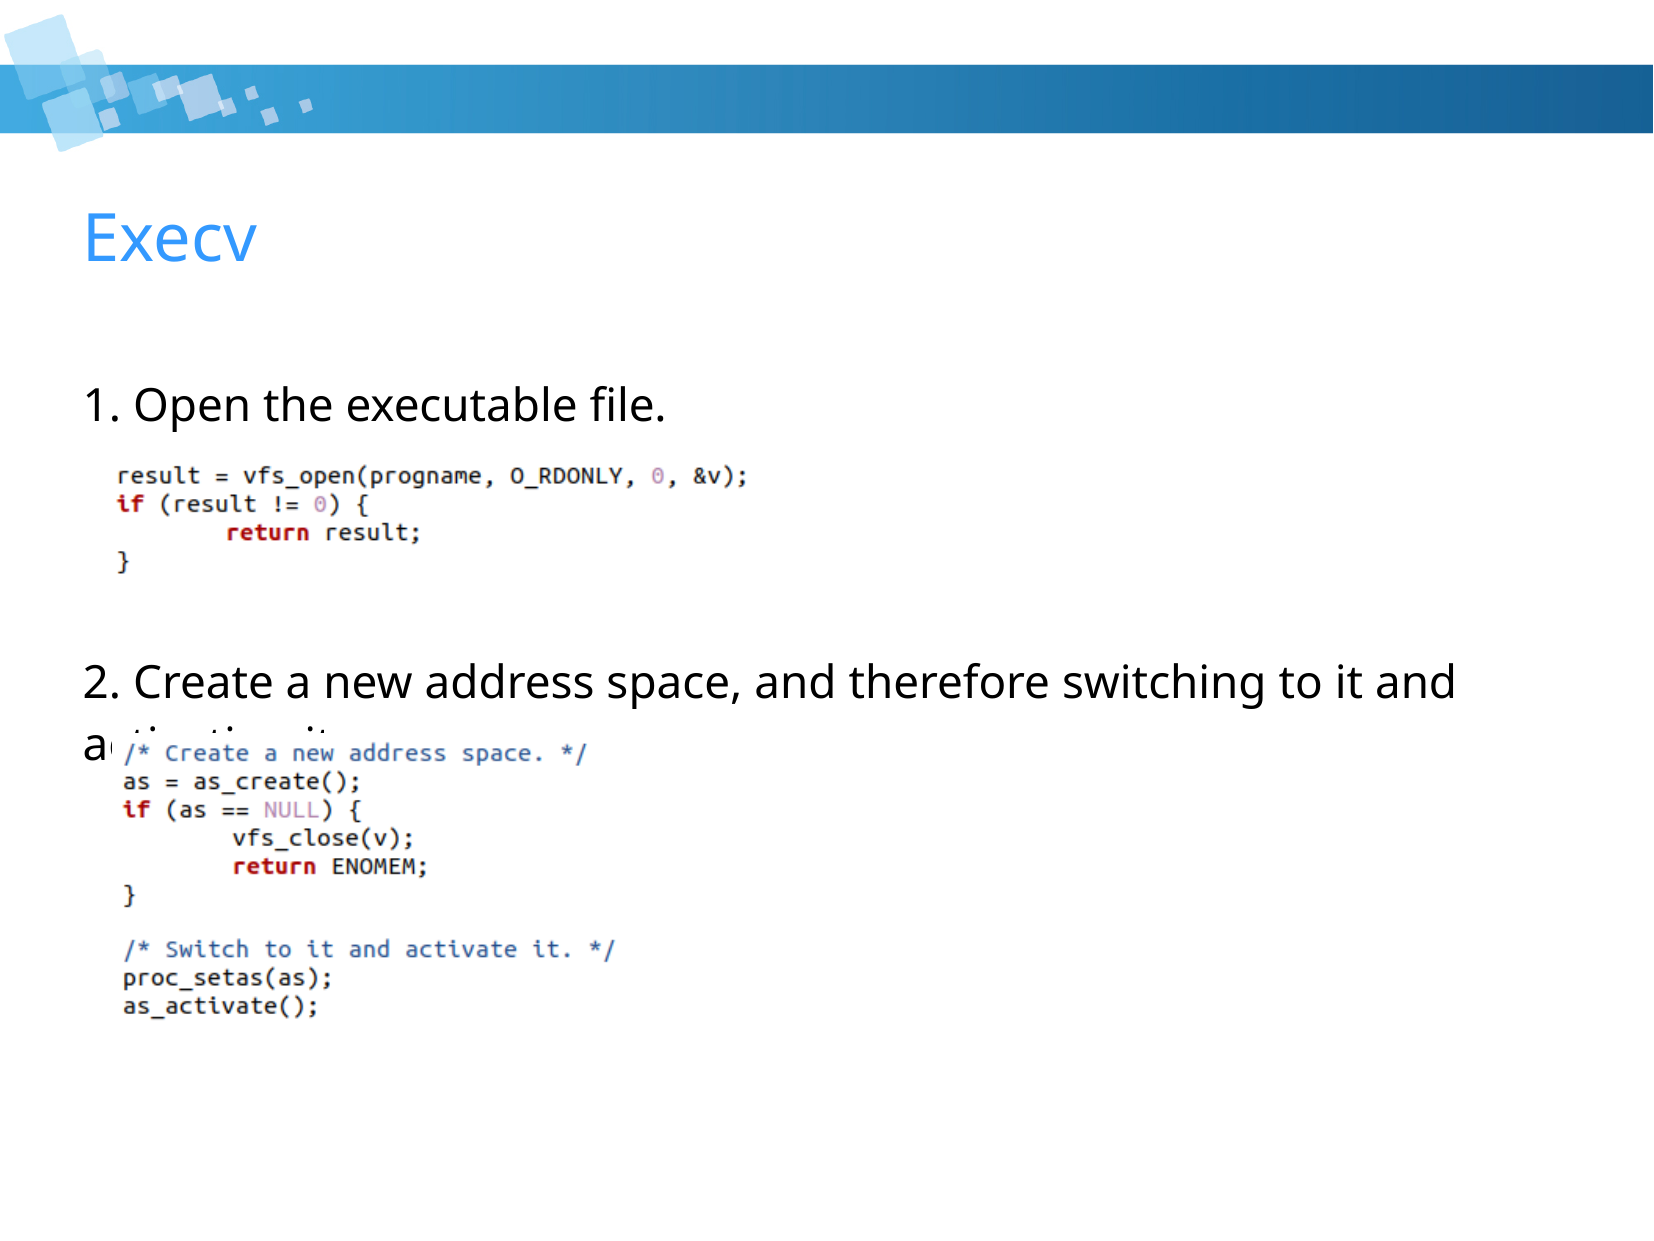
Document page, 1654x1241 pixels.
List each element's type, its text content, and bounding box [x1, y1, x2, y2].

picture [0, 0, 1653, 1238]
list 1. Open the executable file. 2. Create a new address space, and therefore switching to it and activating it. [82, 372, 1571, 1093]
title Execv [82, 132, 1571, 340]
